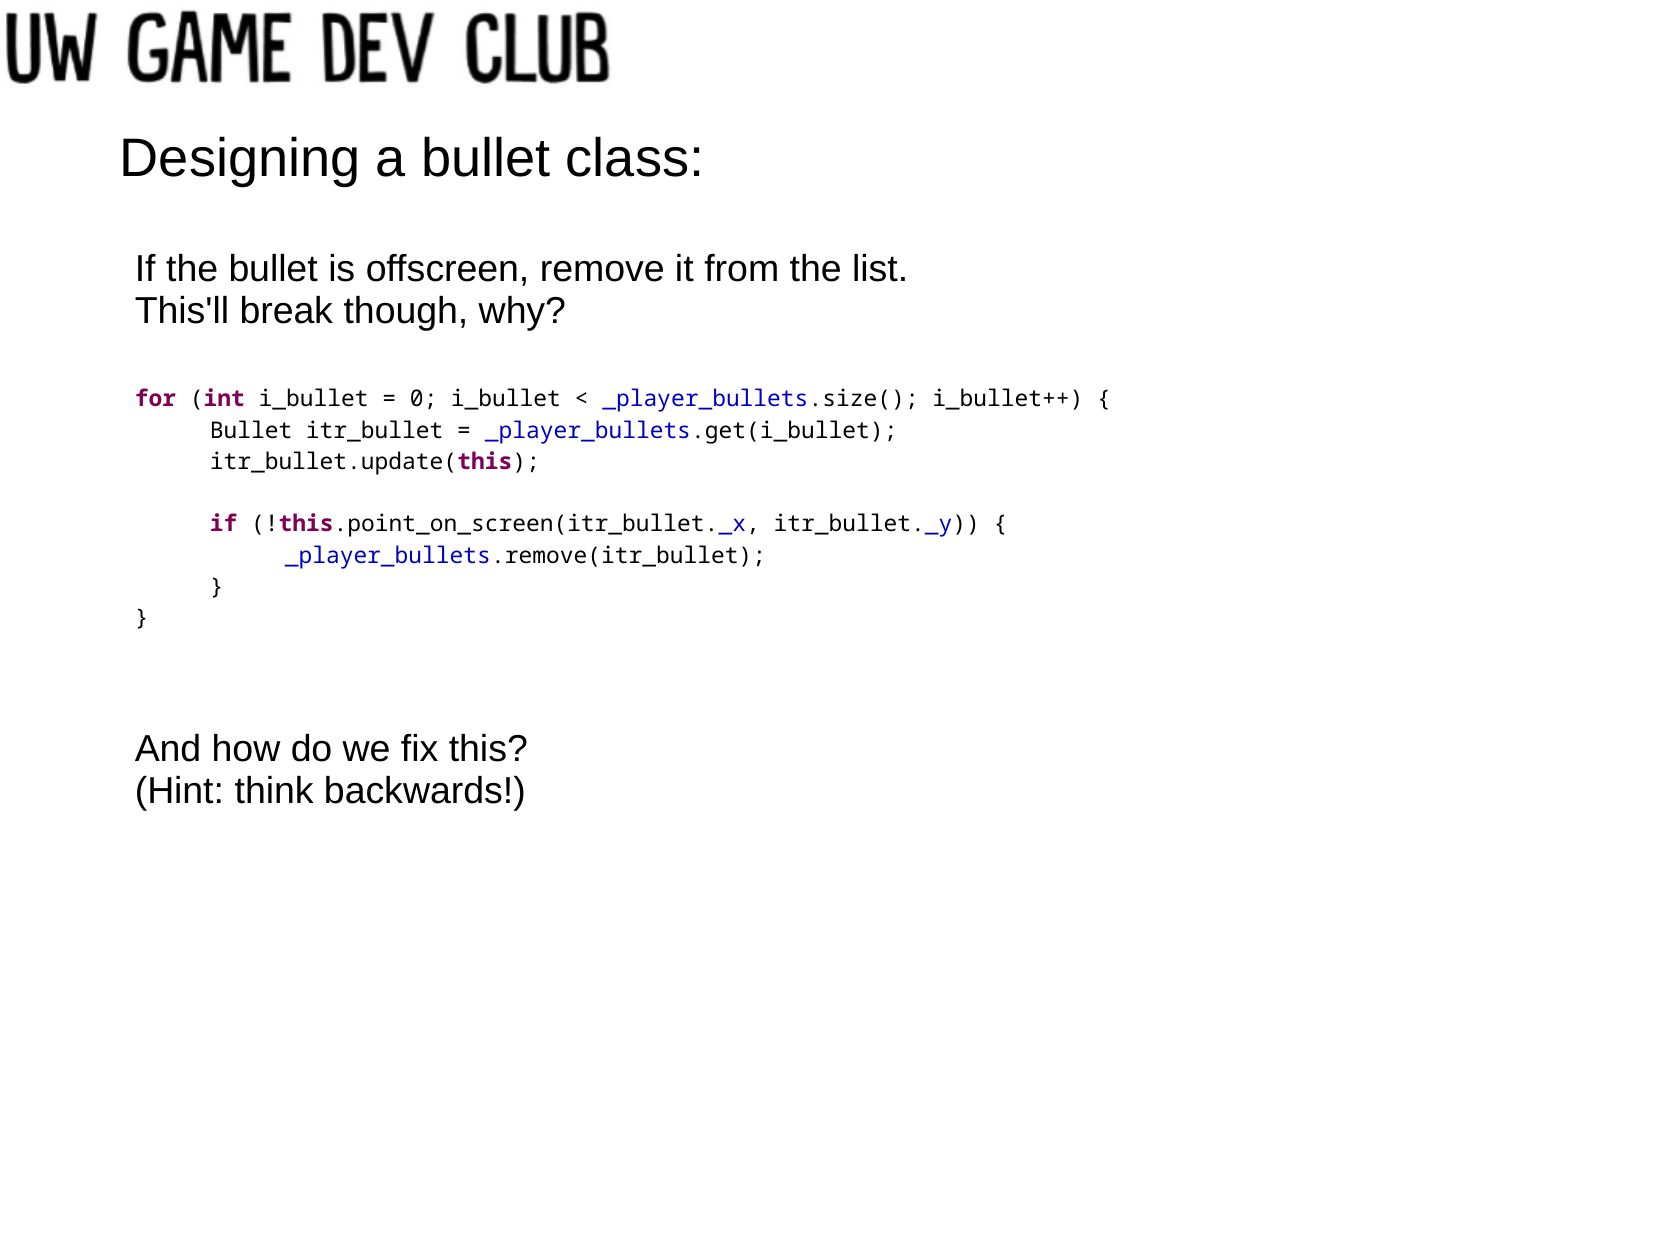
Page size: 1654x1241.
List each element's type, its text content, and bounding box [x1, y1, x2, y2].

picture [2, 1, 617, 90]
text_box for (int i_bullet = 0; i_bullet < _player_bullets.size(); i_bullet++) { Bullet itr_bullet = _player_bullets.get(i_bullet); itr_bullet.update(this); if (!this.point_on_screen(itr_bullet._x, itr_bullet._y)) { _player_bullets.remove(itr_bullet); } } [0, 375, 1351, 620]
text_box And how do we fix this? (Hint: think backwards!) [120, 720, 1516, 819]
text_box Designing a bullet class: [105, 119, 901, 196]
text_box If the bullet is offscreen, remove it from the list. This'll break though, why? [120, 240, 1516, 339]
